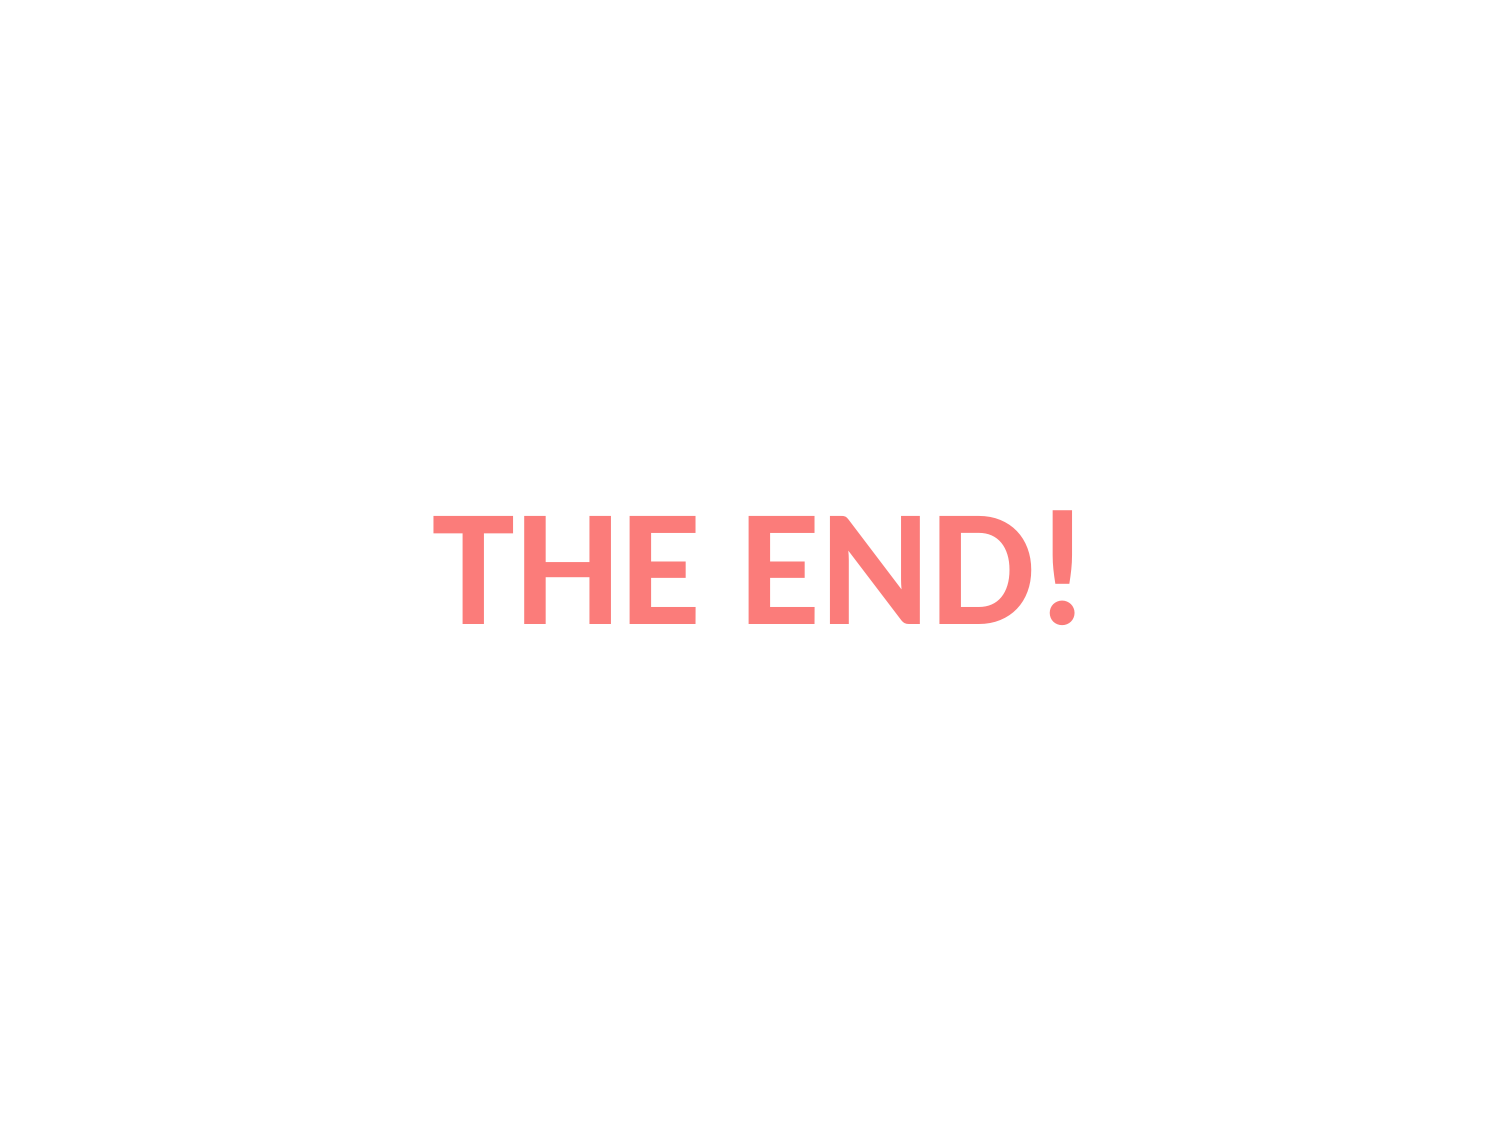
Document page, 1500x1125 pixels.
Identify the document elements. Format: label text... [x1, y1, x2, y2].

text_box THE END! [417, 449, 1105, 665]
